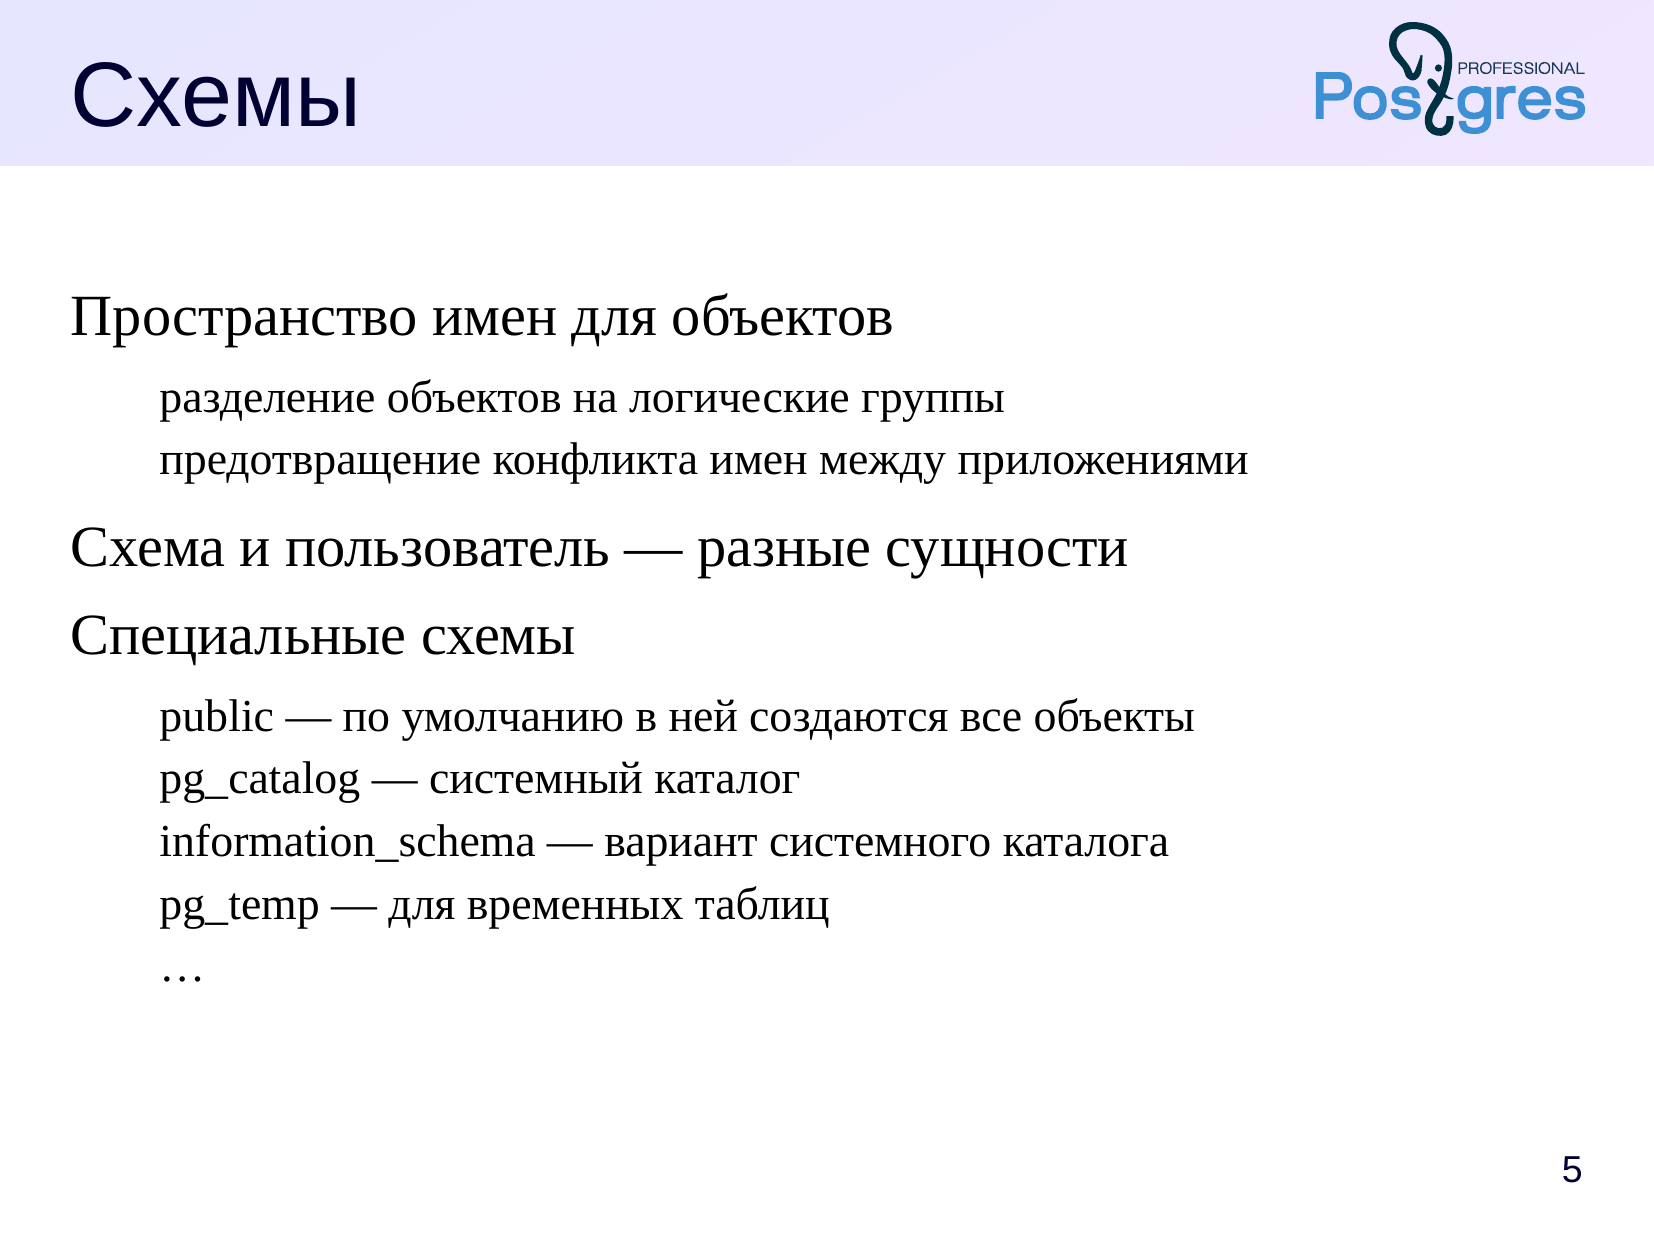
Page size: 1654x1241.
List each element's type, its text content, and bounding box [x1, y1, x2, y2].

list Пространство имен для объектов разделение объектов на логические группы предотвращение конфликта имен между приложениями Схема и пользователь — разные сущности Специальные схемы public — по умолчанию в ней создаются все объекты pg_catalog — системный каталог information_schema — вариант системного каталога pg_temp — для временных таблиц … [70, 283, 1583, 1134]
title Схемы [70, 43, 1241, 147]
